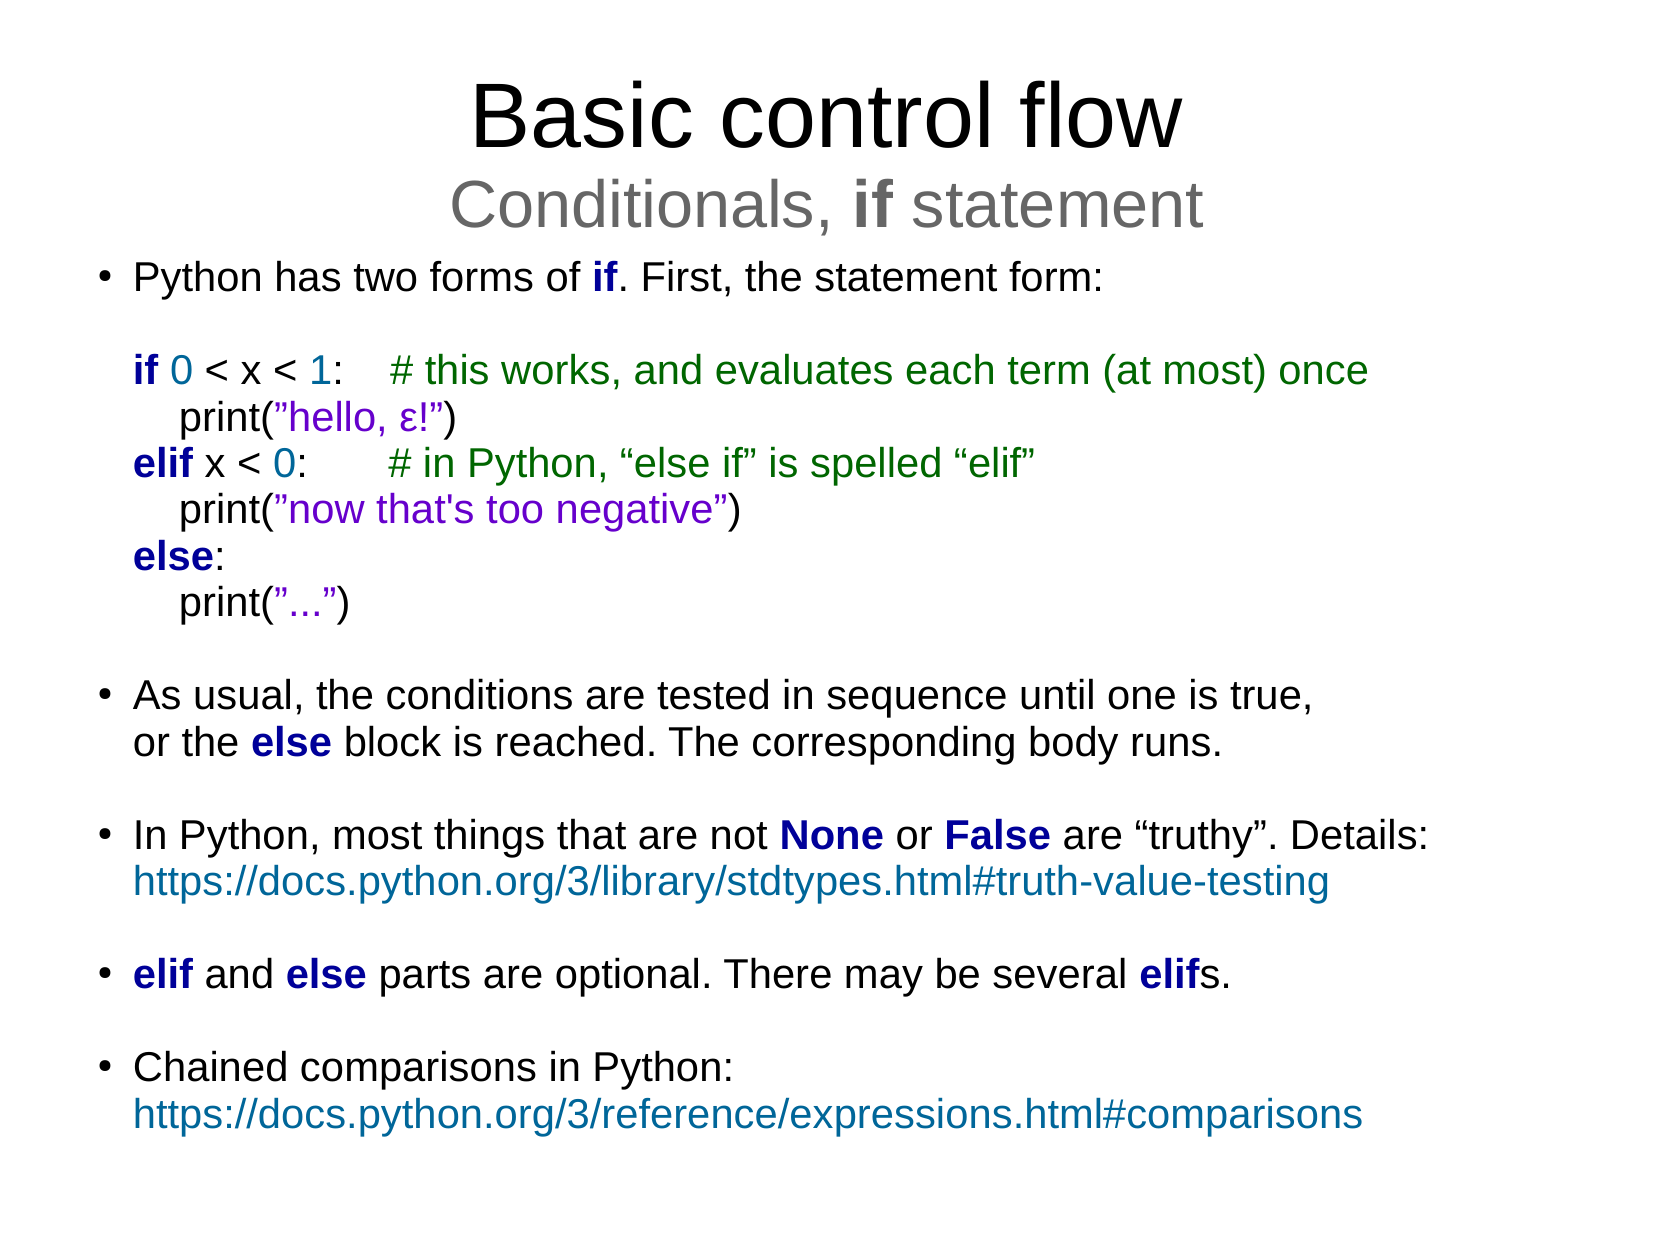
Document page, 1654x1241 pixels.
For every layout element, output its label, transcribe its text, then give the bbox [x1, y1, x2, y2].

title Basic control flow Conditionals, if statement [82, 49, 1571, 257]
text_box Python has two forms of if. First, the statement form: if 0 < x < 1: # this works, and evaluates each term (at most) once print(”hello, ε!”) elif x < 0: # in Python, “else if” is spelled “elif” print(”now that's too negative”) else: print(”...”) As usual, the conditions are tested in sequence until one is true, or the else block is reached. The corresponding body runs. In Python, most things that are not None or False are “truthy”. Details: https://docs.python.org/3/library/stdtypes.html#truth-value-testing elif and else parts are optional. There may be several elifs. Chained comparisons in Python: https://docs.python.org/3/reference/expressions.html#comparisons [82, 246, 1561, 1202]
